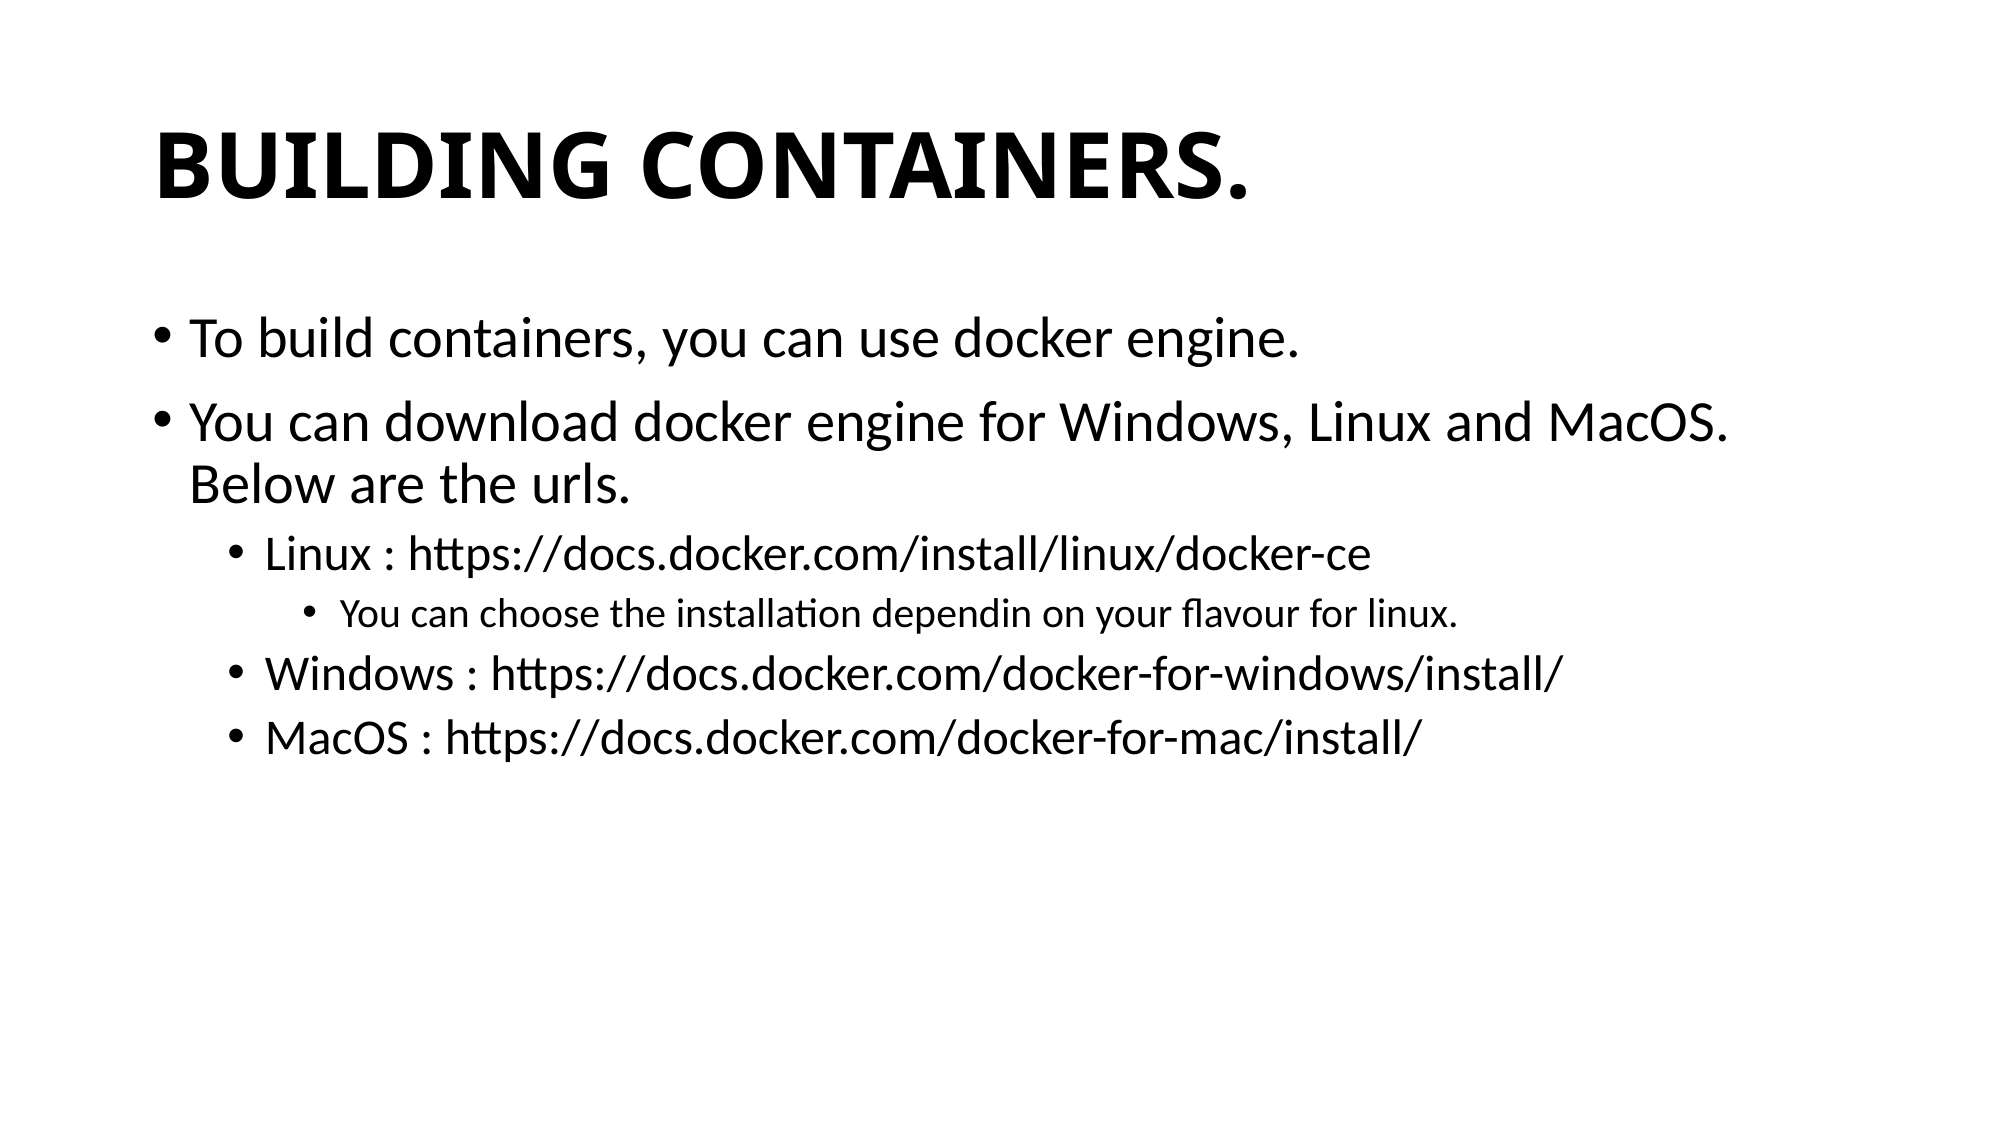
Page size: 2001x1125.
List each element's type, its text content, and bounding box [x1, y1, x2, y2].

list To build containers, you can use docker engine. You can download docker engine for Windows, Linux and MacOS. Below are the urls. Linux : https://docs.docker.com/install/linux/docker-ce You can choose the installation dependin on your flavour for linux. Windows : https://docs.docker.com/docker-for-windows/install/ MacOS : https://docs.docker.com/docker-for-mac/install/ [137, 299, 1863, 1014]
title BUILDING CONTAINERS. [137, 59, 1863, 278]
